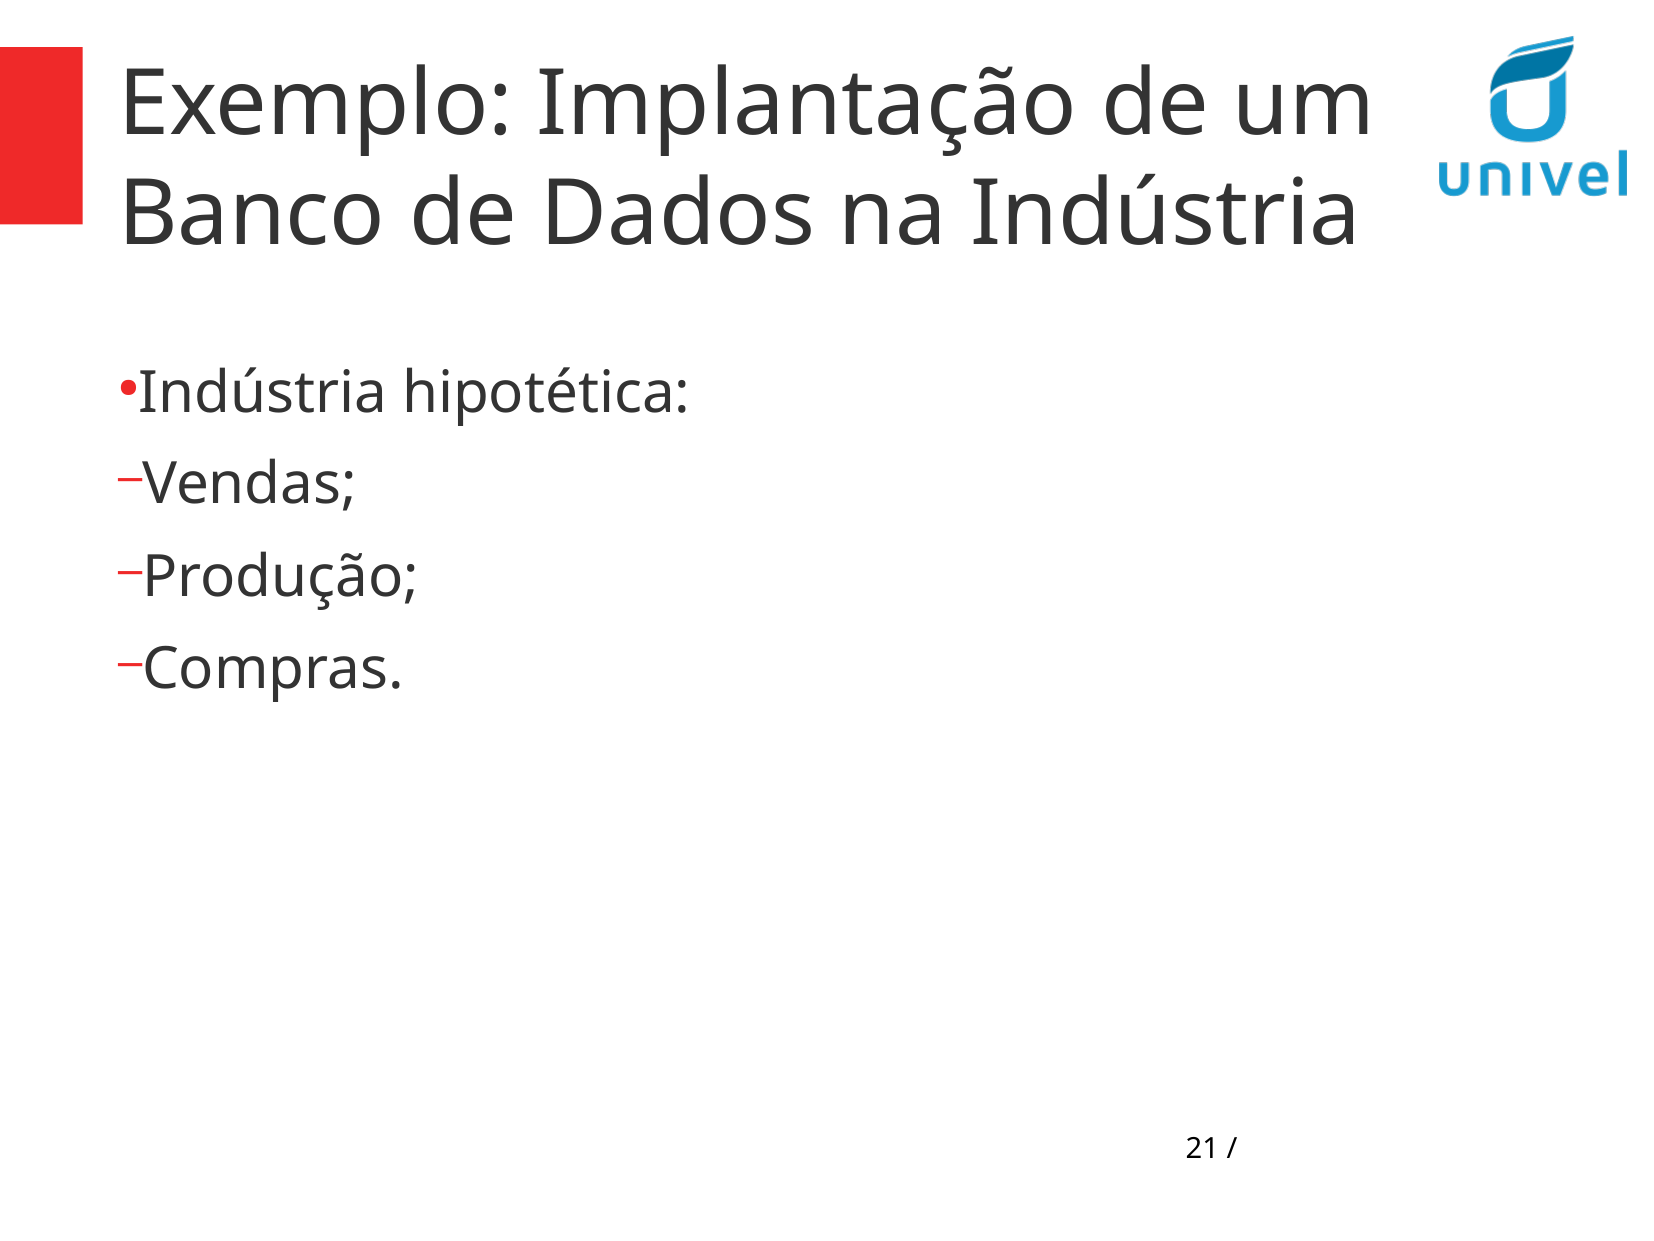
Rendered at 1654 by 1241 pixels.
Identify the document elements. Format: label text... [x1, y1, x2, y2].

title Exemplo: Implantação de um Banco de Dados na Indústria [118, 27, 1571, 278]
text_box / [1185, 1129, 1571, 1216]
list Indústria hipotética: Vendas; Produção; Compras. [118, 354, 1536, 1074]
